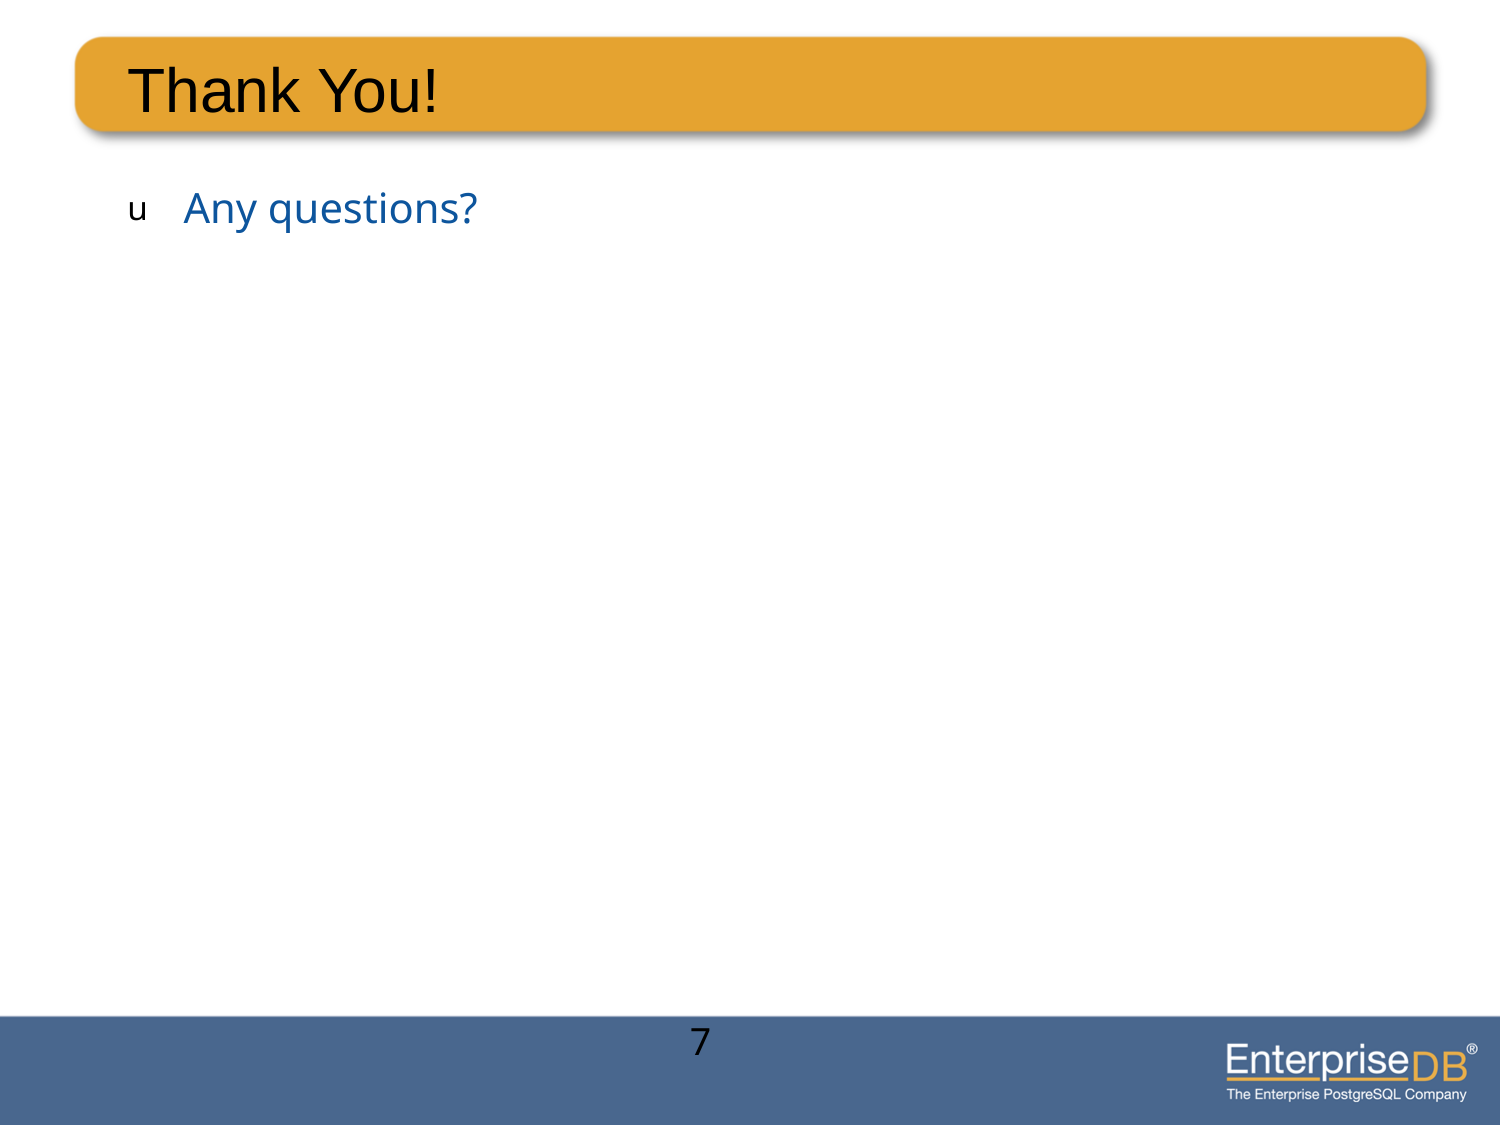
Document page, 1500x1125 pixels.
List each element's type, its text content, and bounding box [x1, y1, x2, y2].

list Any questions? [112, 174, 1388, 963]
slide_number <number> [675, 1010, 825, 1125]
title Thank You! [112, 37, 1388, 138]
picture [0, 0, 1500, 1125]
